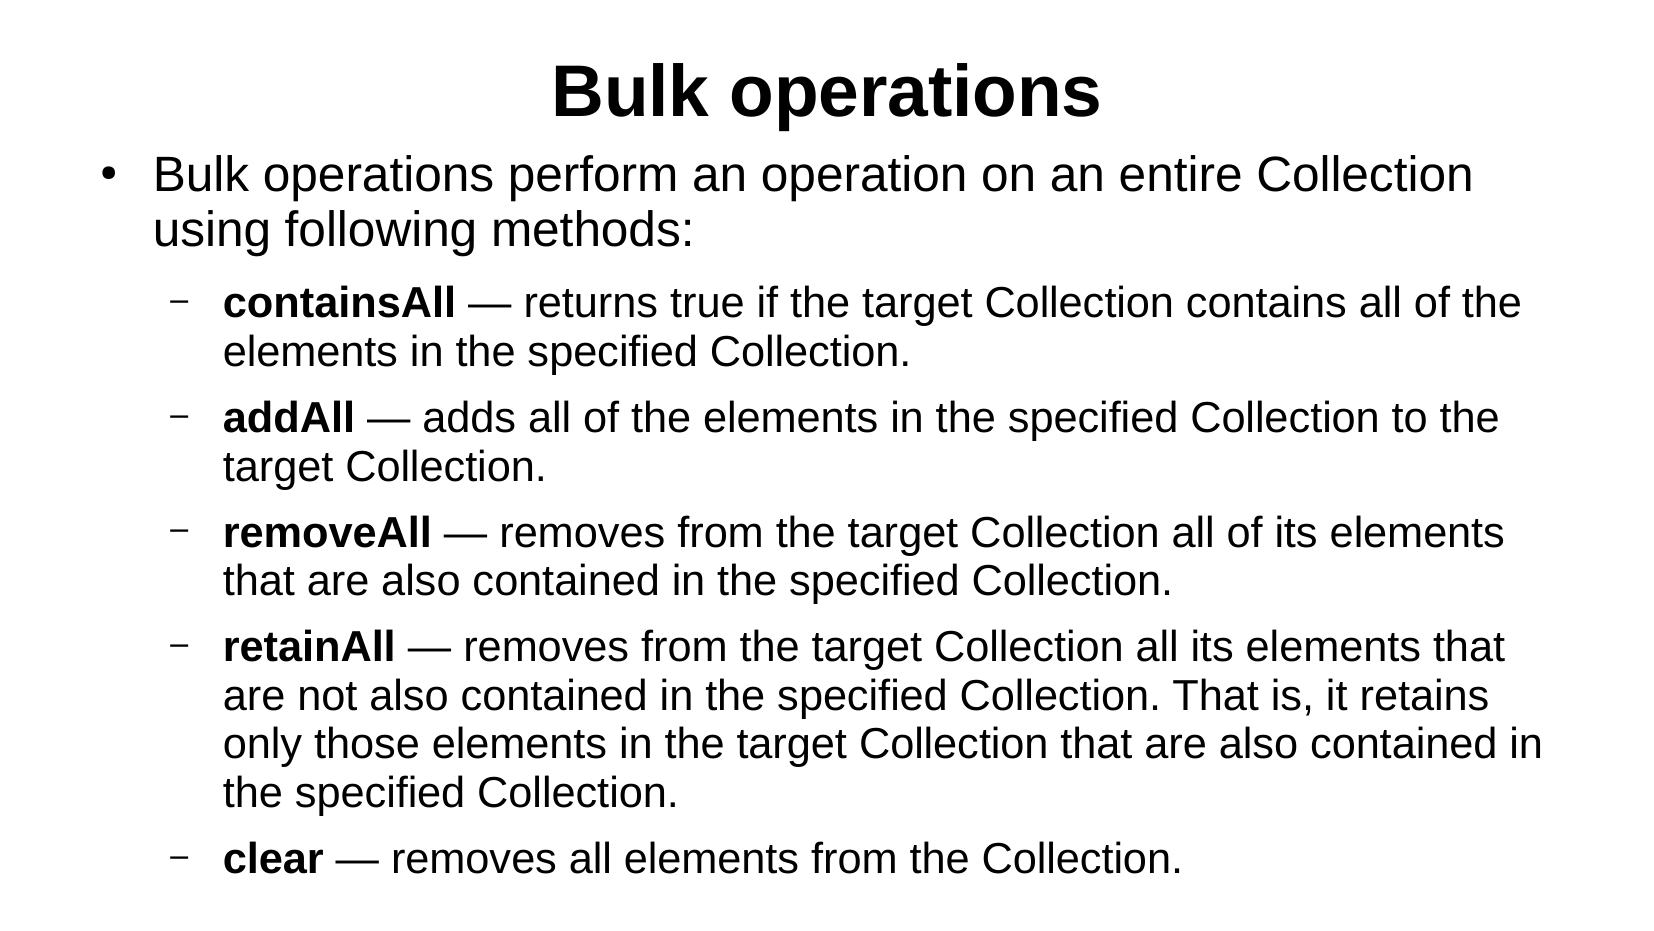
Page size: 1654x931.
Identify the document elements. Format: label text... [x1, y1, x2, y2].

title Bulk operations [82, 37, 1571, 146]
list Bulk operations perform an operation on an entire Collection using following methods: containsAll — returns true if the target Collection contains all of the elements in the specified Collection. addAll — adds all of the elements in the specified Collection to the target Collection. removeAll — removes from the target Collection all of its elements that are also contained in the specified Collection. retainAll — removes from the target Collection all its elements that are not also contained in the specified Collection. That is, it retains only those elements in the target Collection that are also contained in the specified Collection. clear — removes all elements from the Collection. [82, 146, 1571, 886]
